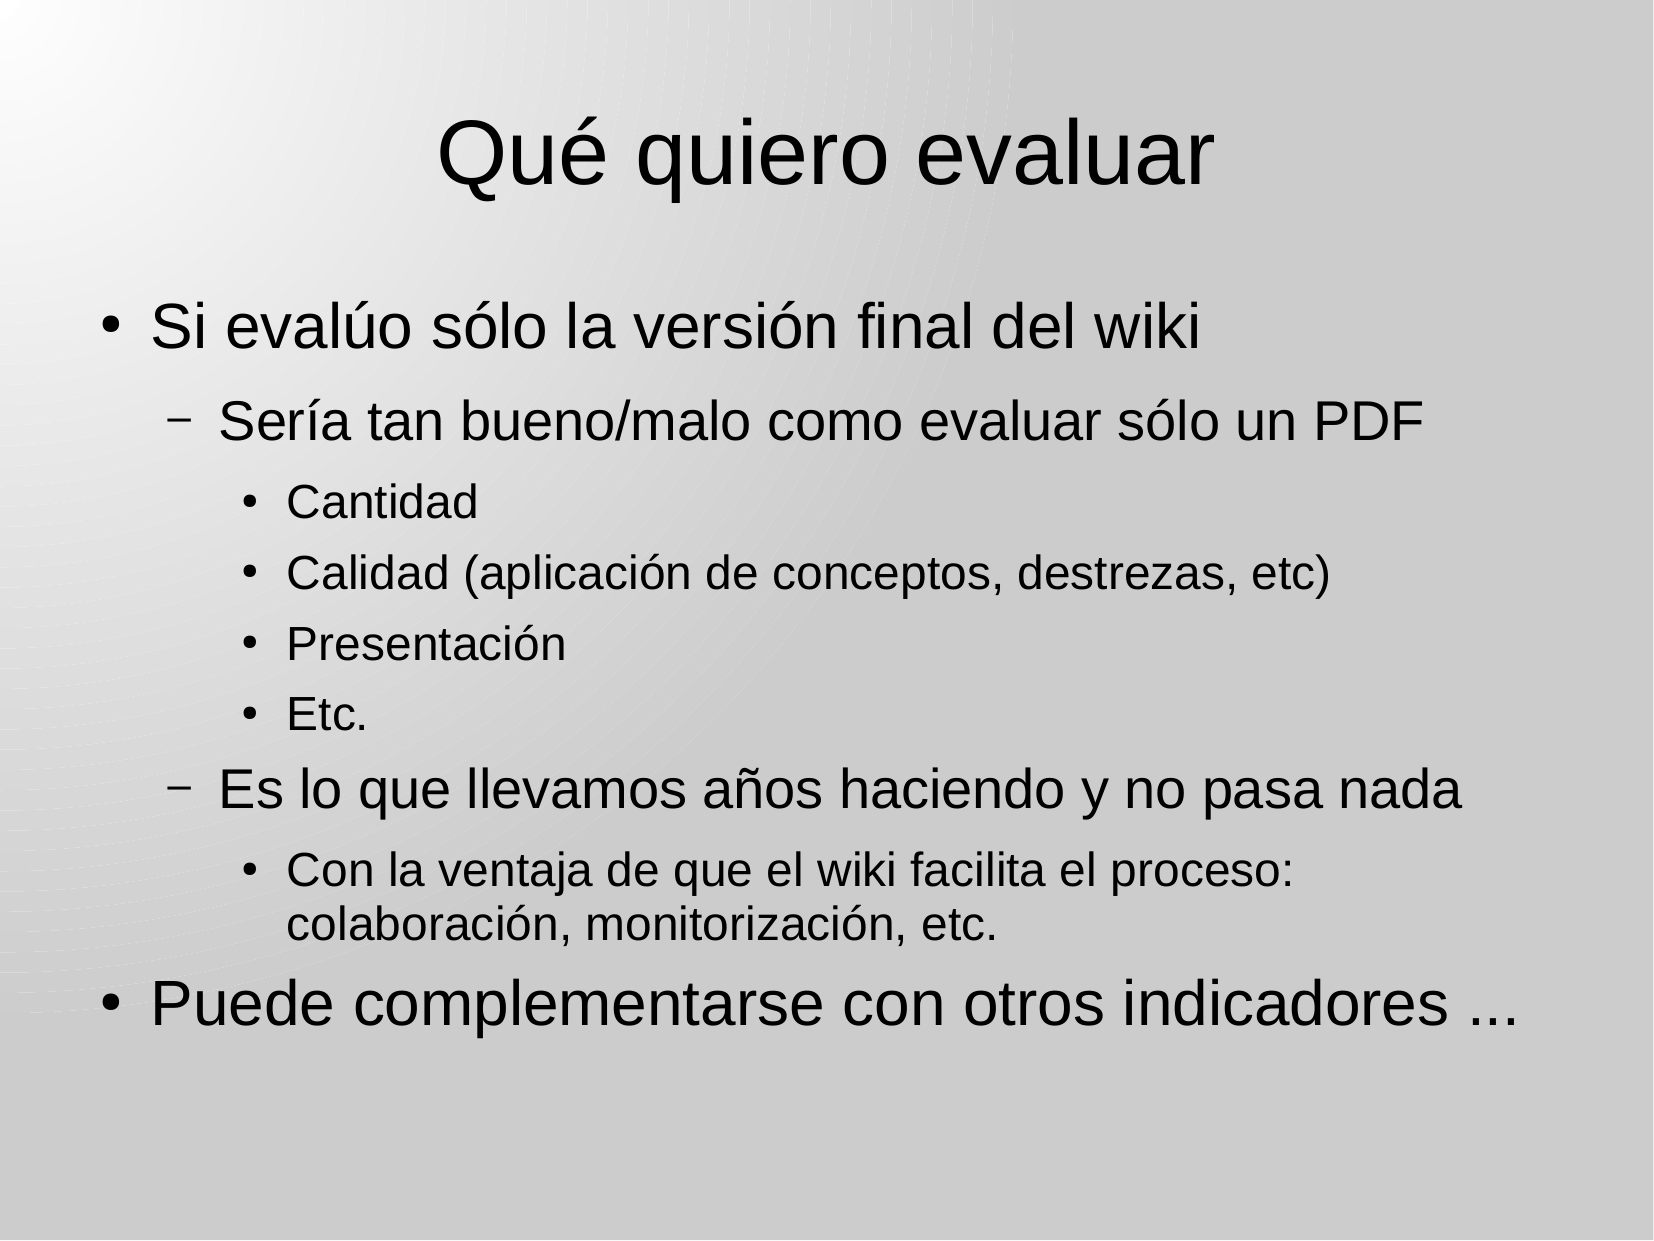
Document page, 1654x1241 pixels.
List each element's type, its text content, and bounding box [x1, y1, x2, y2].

title Qué quiero evaluar [82, 49, 1571, 257]
list Si evalúo sólo la versión final del wiki Sería tan bueno/malo como evaluar sólo un PDF Cantidad Calidad (aplicación de conceptos, destrezas, etc) Presentación Etc. Es lo que llevamos años haciendo y no pasa nada Con la ventaja de que el wiki facilita el proceso: colaboración, monitorización, etc. Puede complementarse con otros indicadores ... [82, 290, 1538, 1109]
